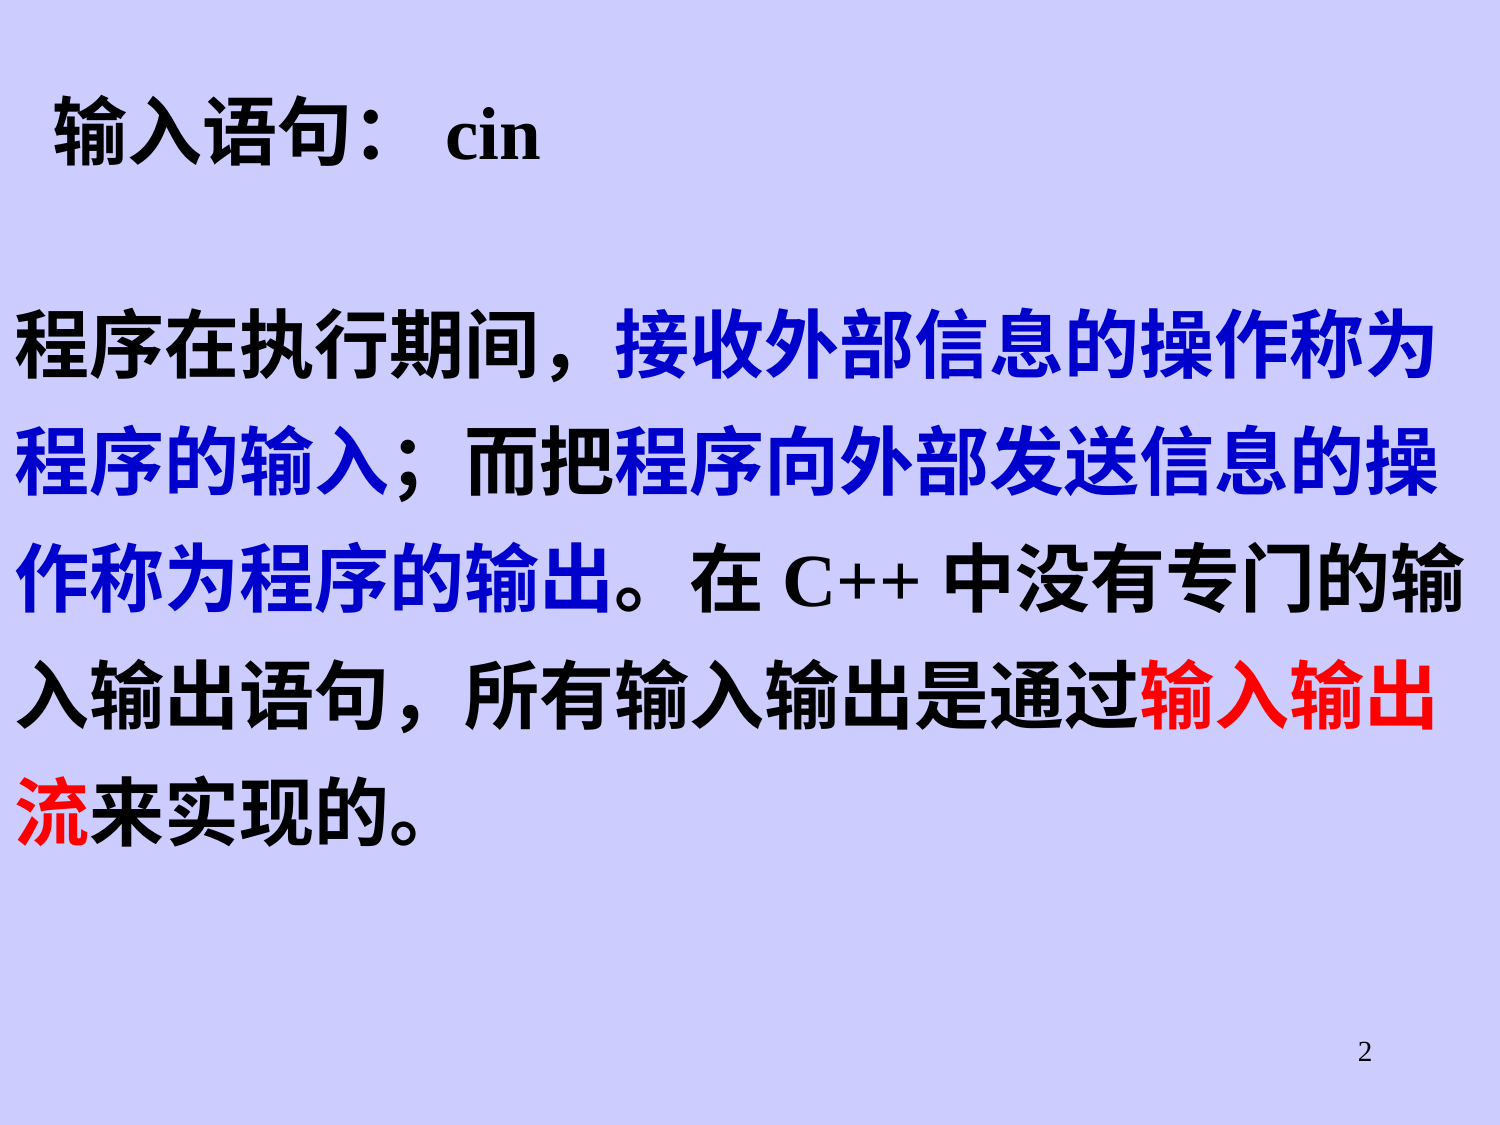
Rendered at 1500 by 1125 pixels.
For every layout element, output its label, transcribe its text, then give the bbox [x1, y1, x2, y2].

text_box 程序在执行期间，接收外部信息的操作称为程序的输入；而把程序向外部发送信息的操作称为程序的输出。在C++中没有专门的输入输出语句，所有输入输出是通过输入输出流来实现的。 [0, 262, 1500, 863]
text_box 输入语句：cin [0, 50, 613, 183]
text_box <编号> [1074, 1025, 1388, 1101]
